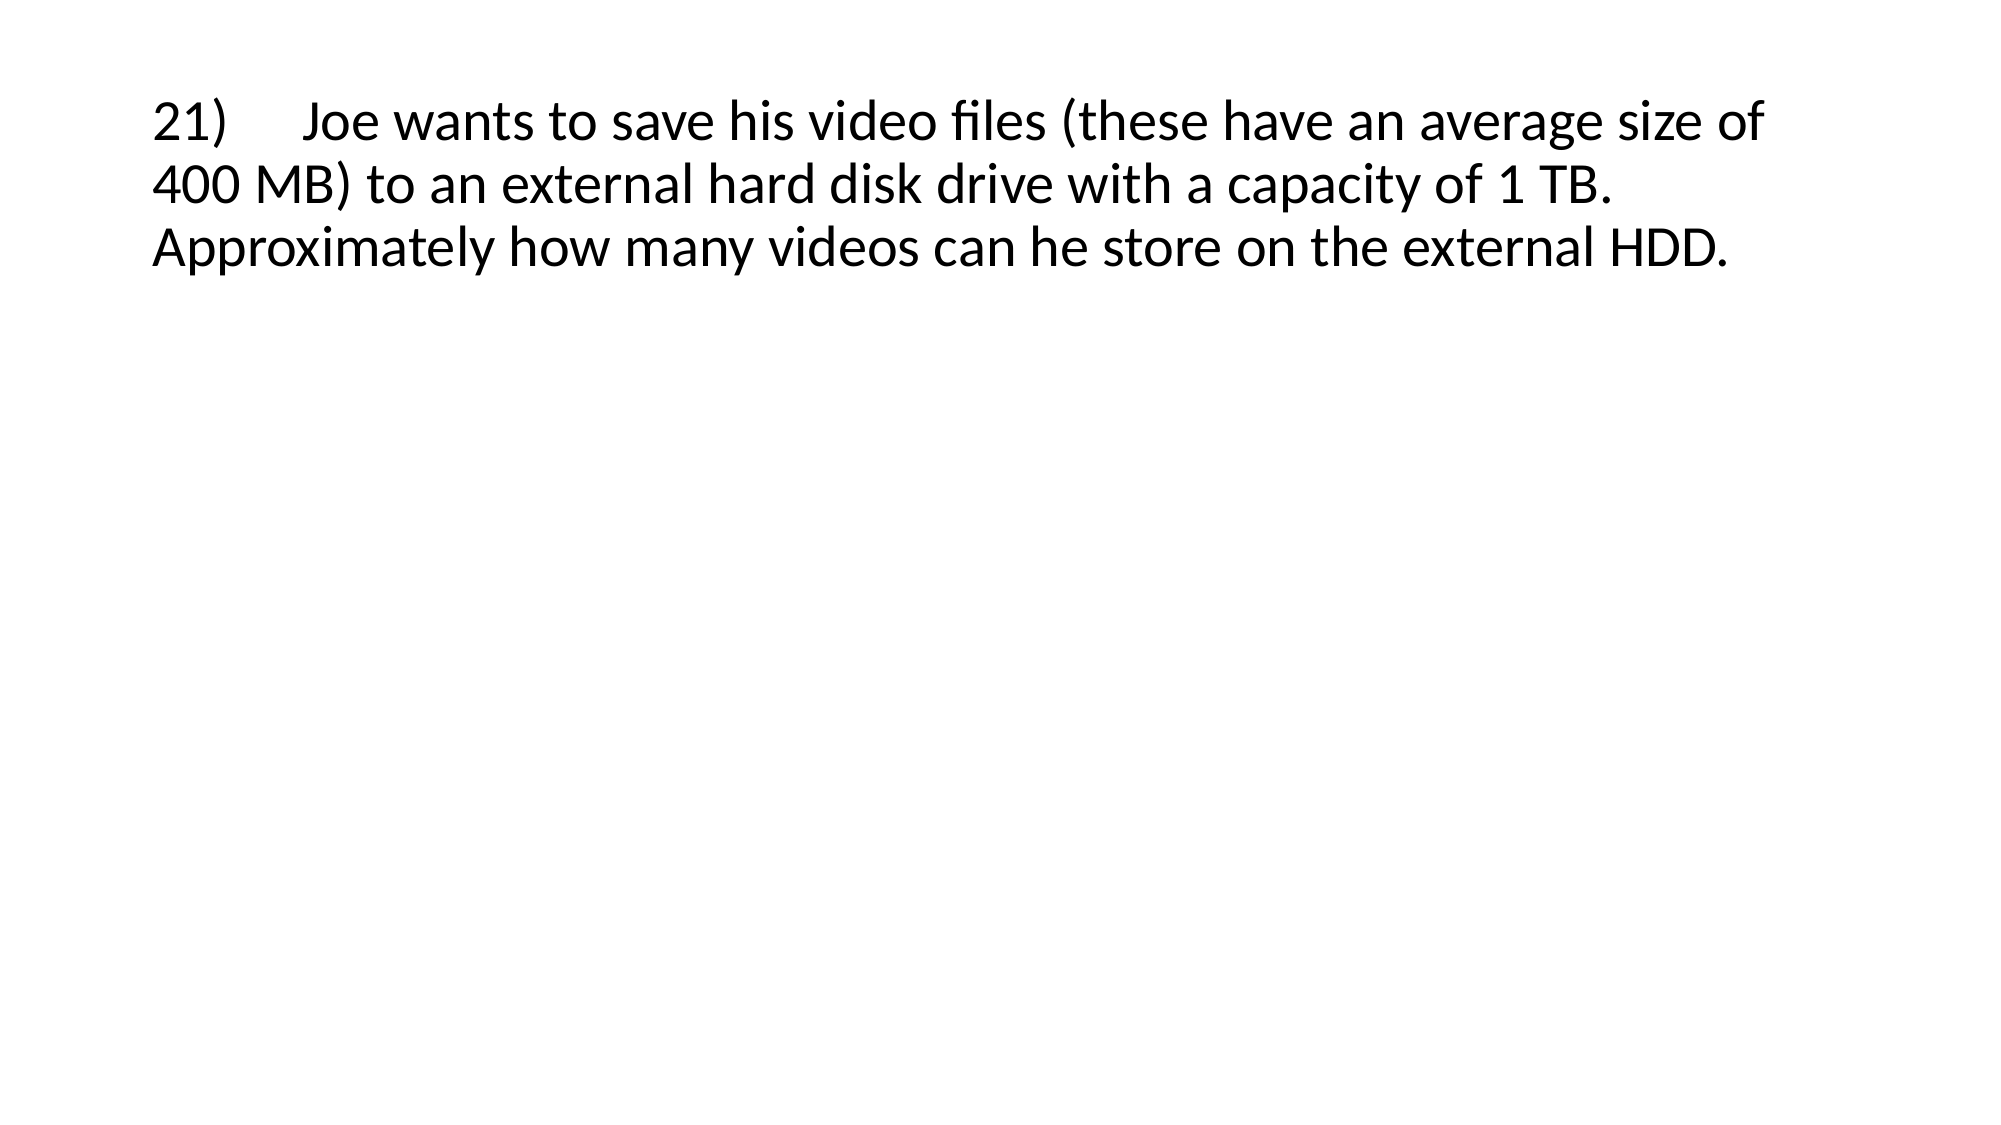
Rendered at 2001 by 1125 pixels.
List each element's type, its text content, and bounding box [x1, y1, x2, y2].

list 21) Joe wants to save his video files (these have an average size of 400 MB) to an external hard disk drive with a capacity of 1 TB. Approximately how many videos can he store on the external HDD. [137, 82, 1863, 1014]
